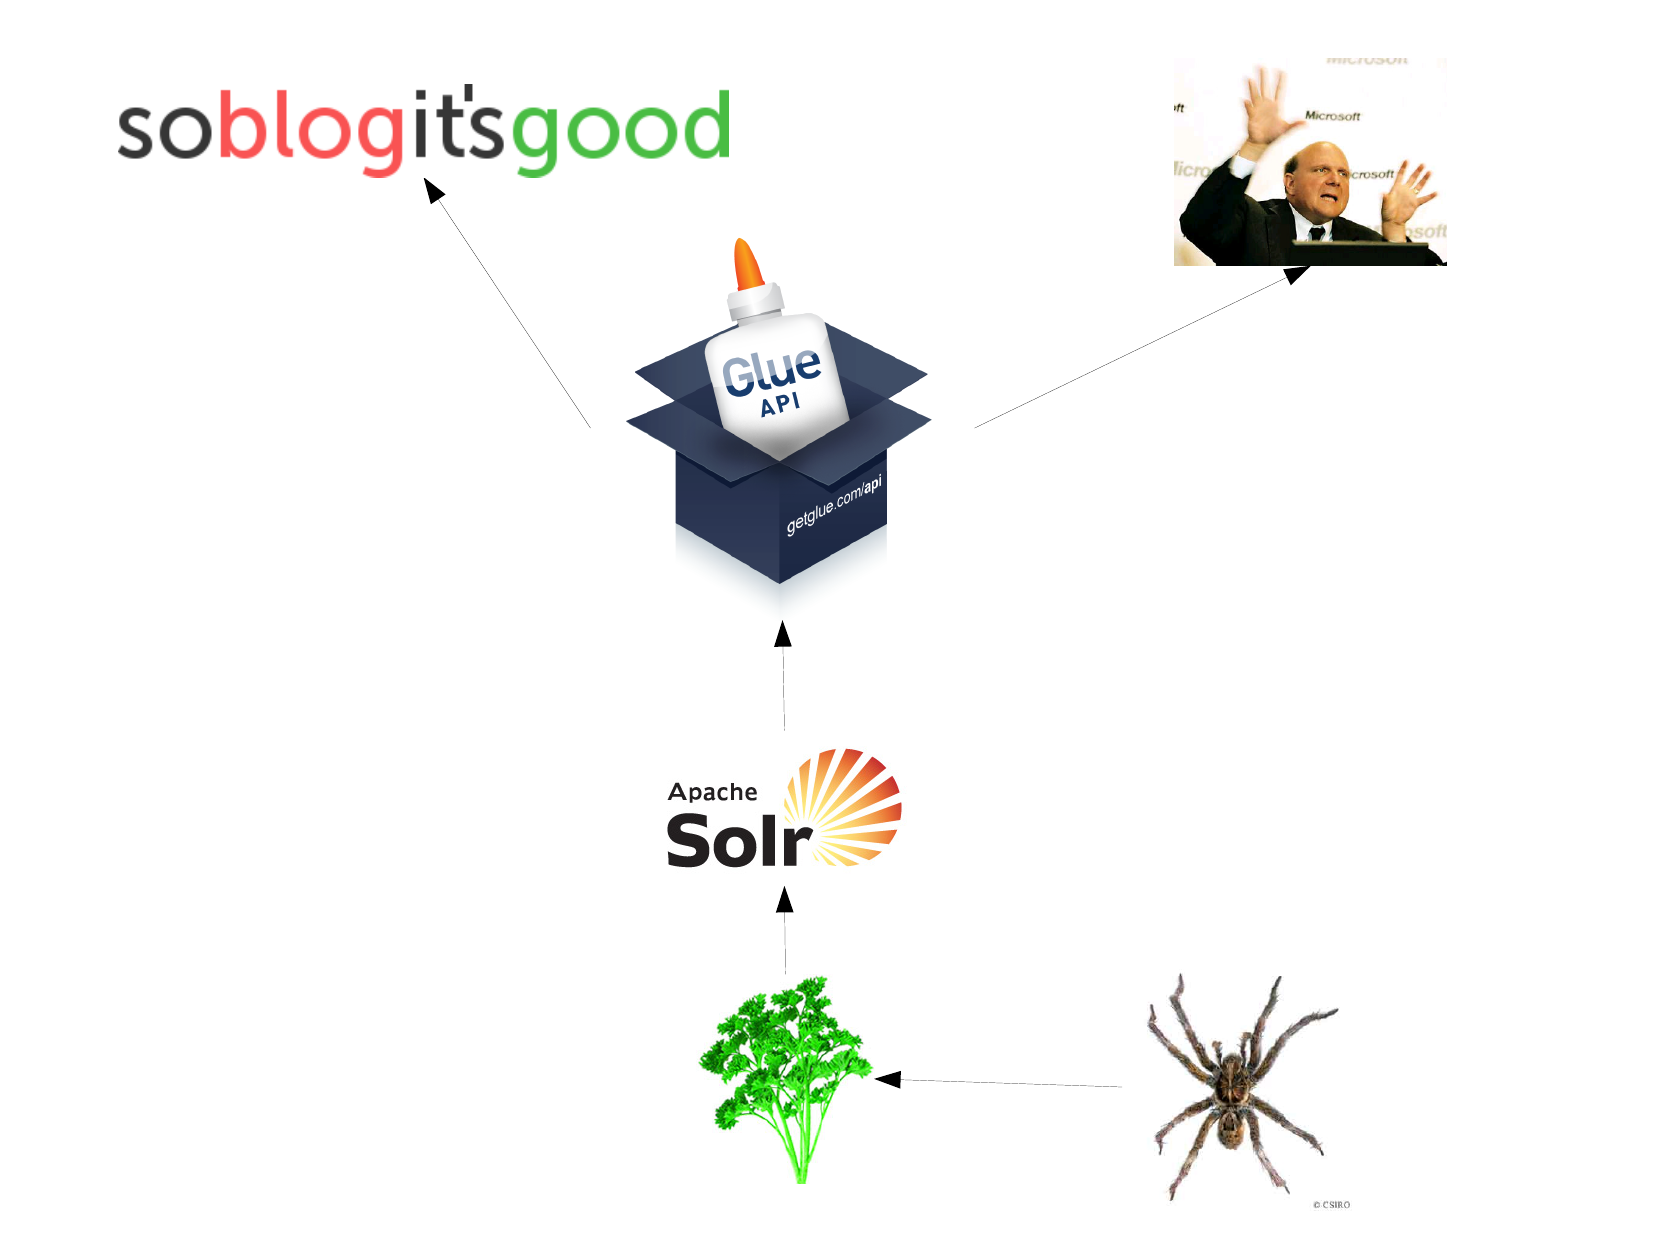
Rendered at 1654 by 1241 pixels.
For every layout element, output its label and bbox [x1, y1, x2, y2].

picture [118, 84, 729, 178]
picture [696, 974, 875, 1184]
picture [643, 730, 926, 886]
picture [590, 236, 975, 621]
picture [1174, 58, 1447, 266]
picture [1122, 963, 1355, 1211]
